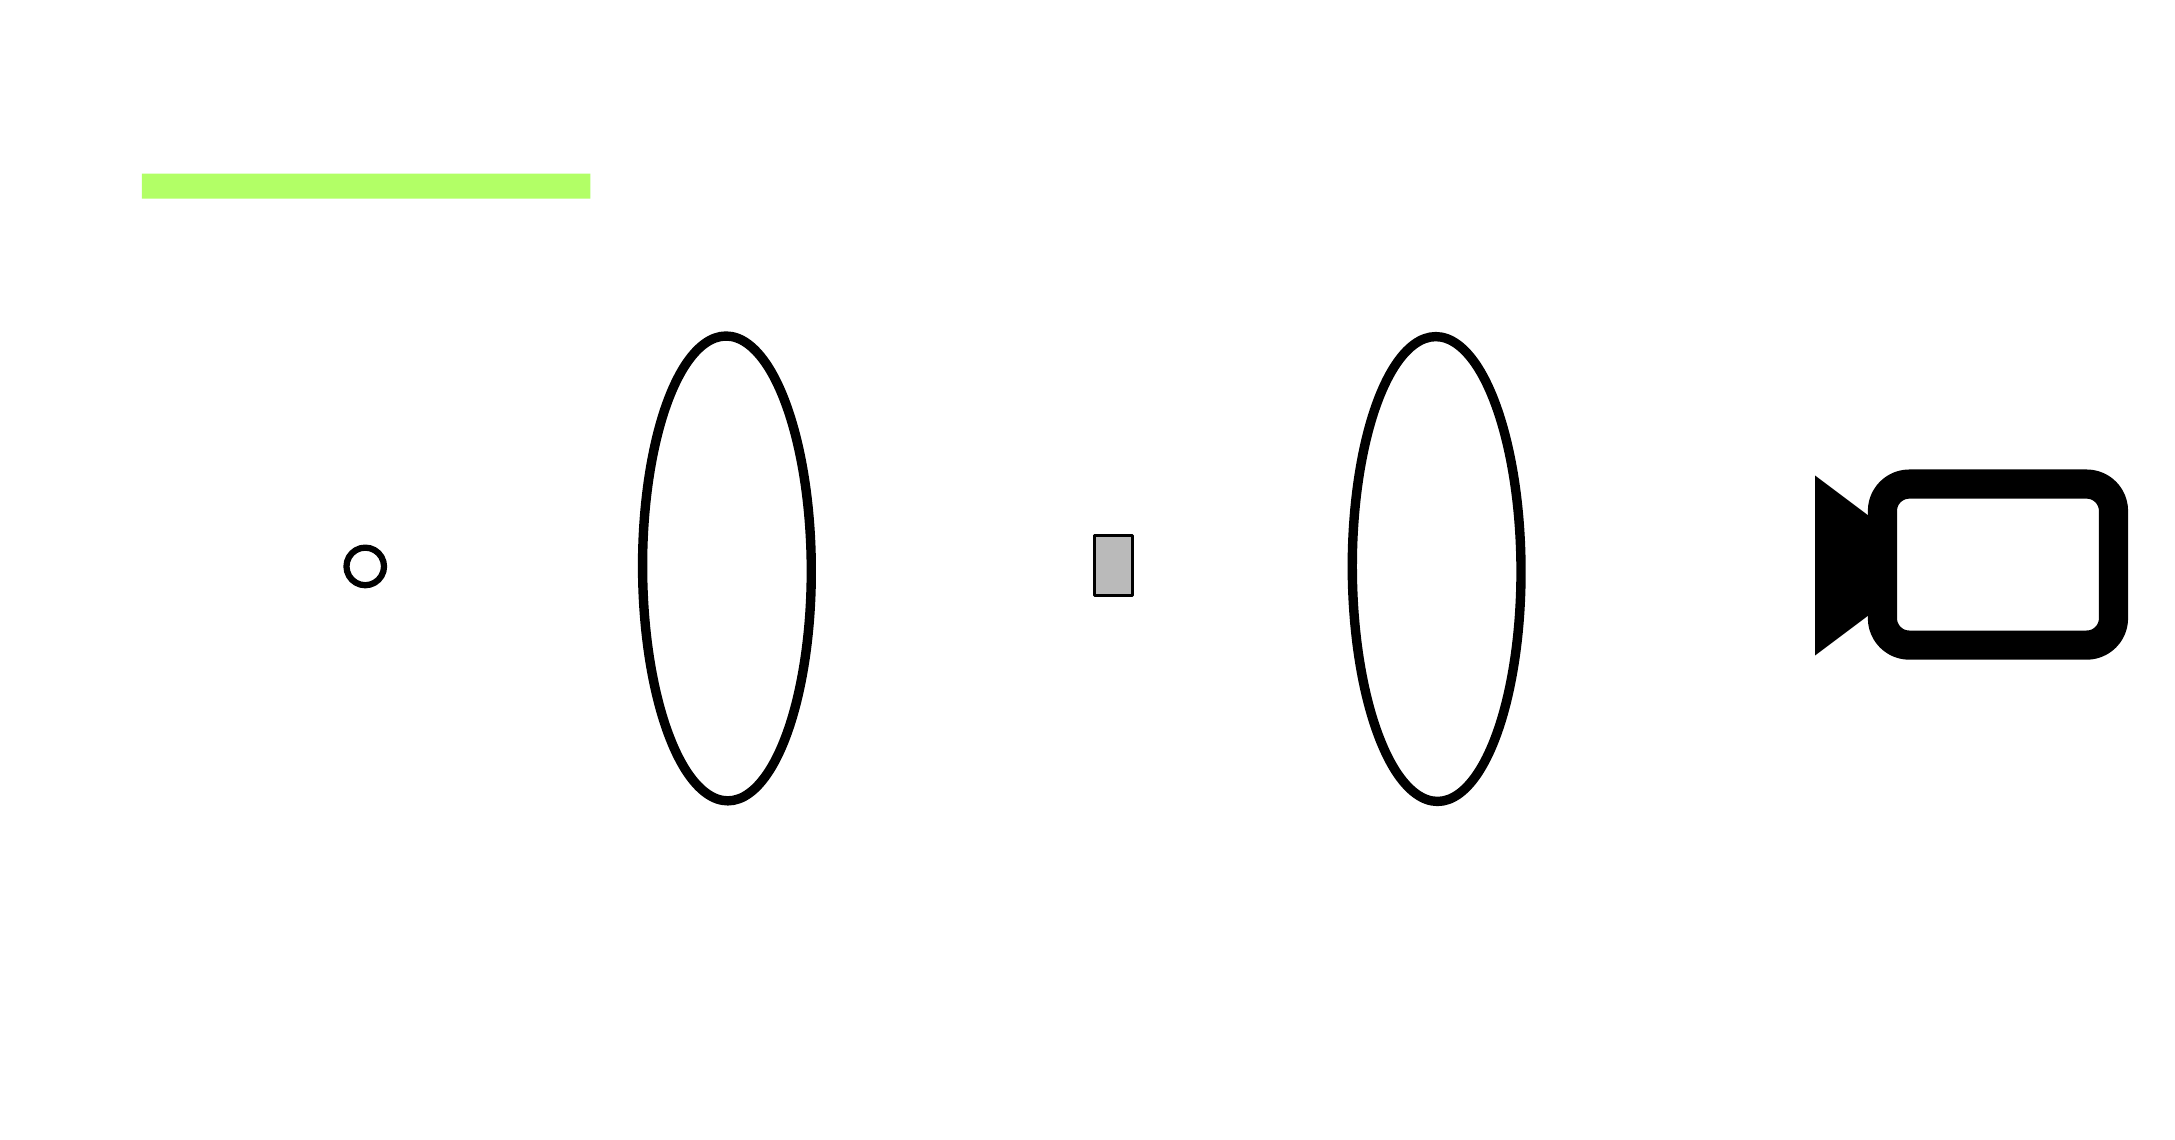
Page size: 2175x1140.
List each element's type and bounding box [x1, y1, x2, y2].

text_box [1815, 475, 1876, 656]
text_box [1882, 484, 2114, 646]
text_box [1094, 535, 1133, 596]
text_box [642, 336, 812, 801]
text_box [1352, 336, 1522, 802]
